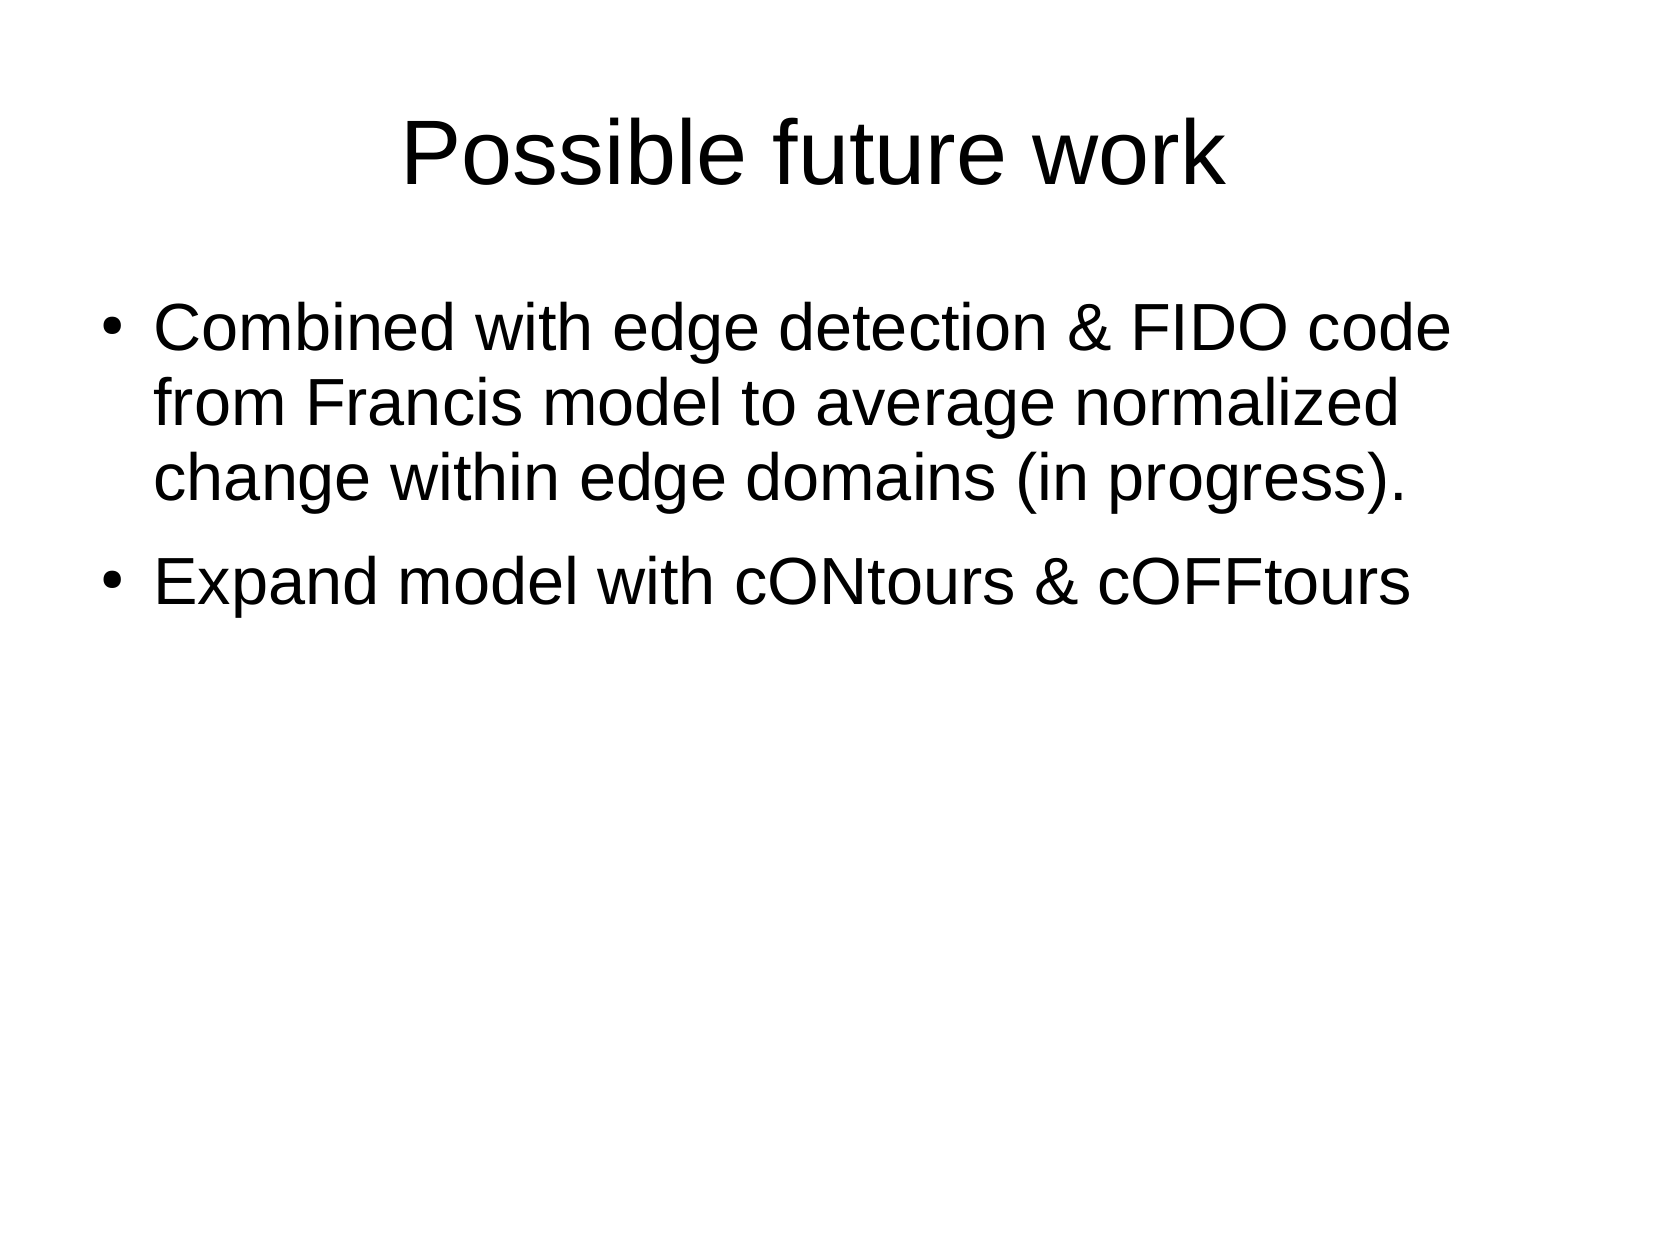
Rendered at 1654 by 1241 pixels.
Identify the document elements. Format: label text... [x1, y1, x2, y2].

title Possible future work [82, 49, 1571, 257]
list Combined with edge detection & FIDO code from Francis model to average normalized change within edge domains (in progress). Expand model with cONtours & cOFFtours [82, 290, 1538, 1010]
